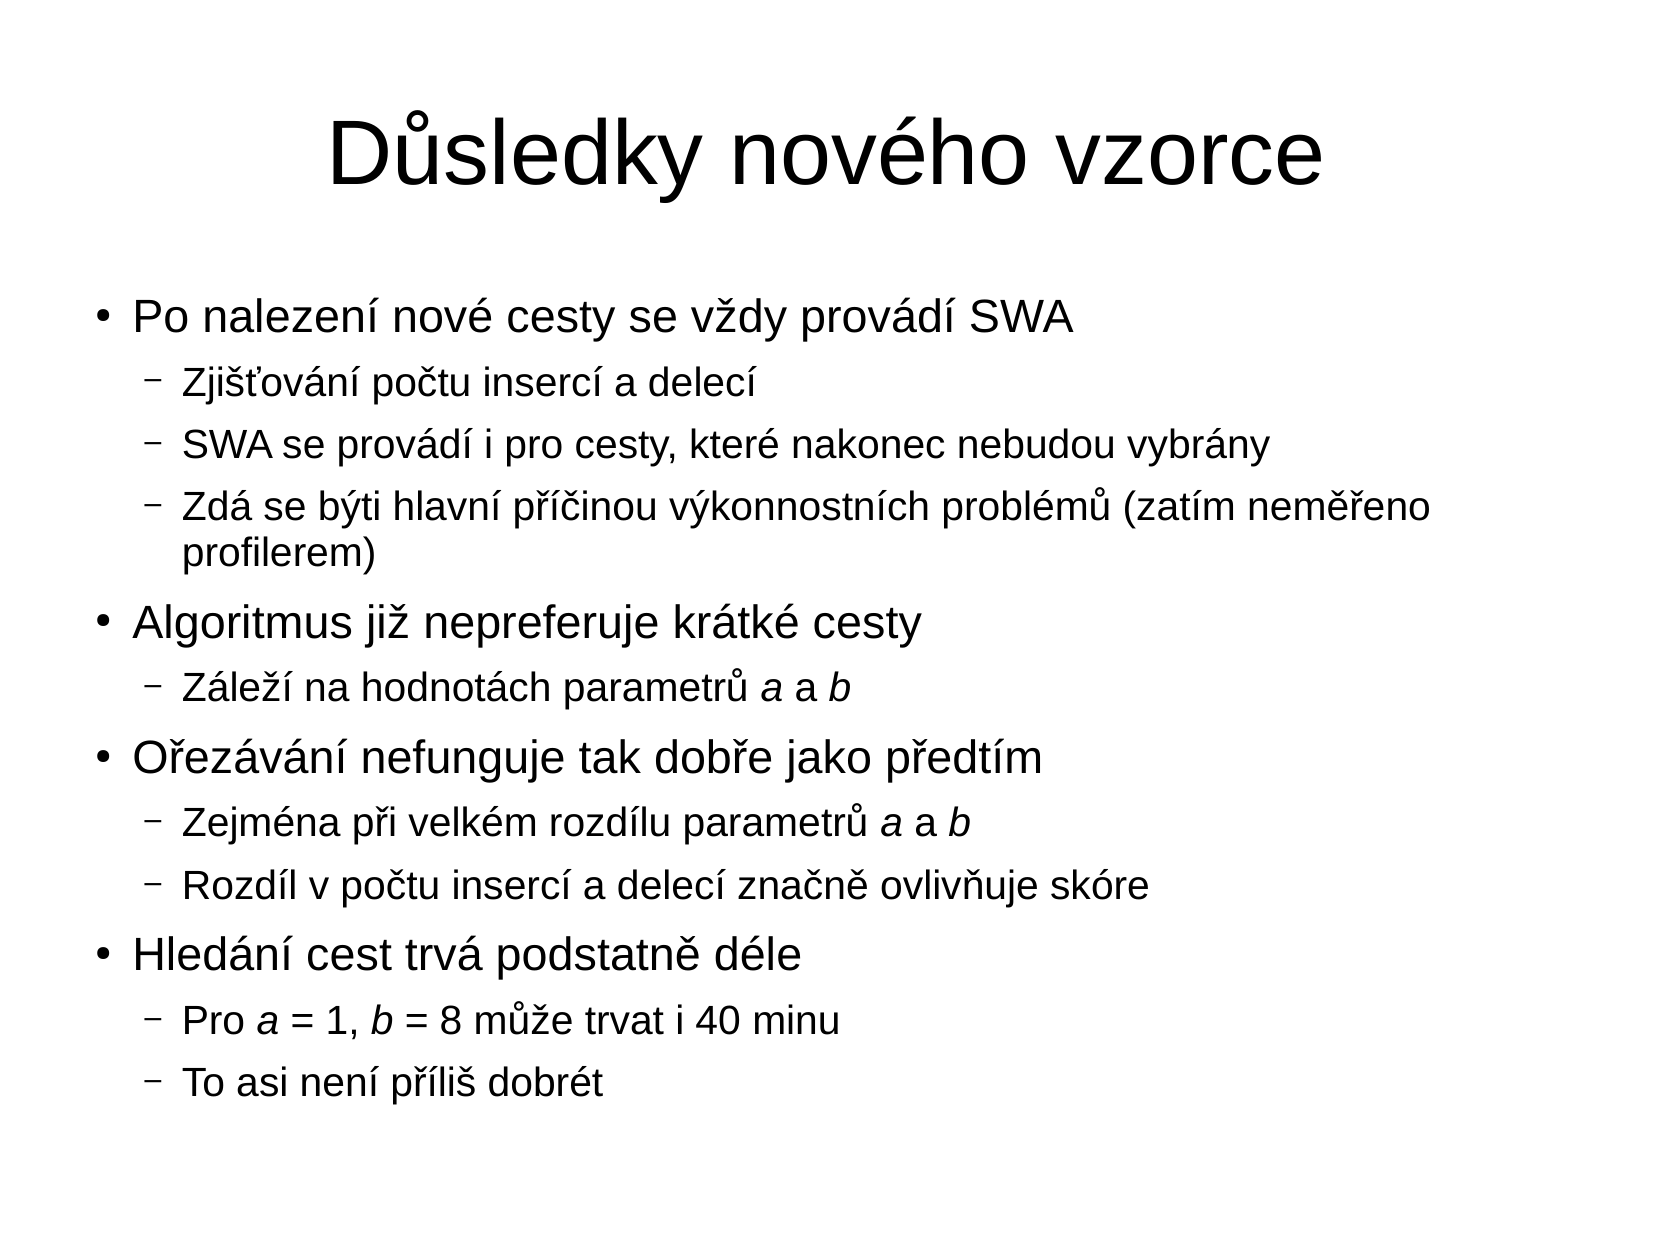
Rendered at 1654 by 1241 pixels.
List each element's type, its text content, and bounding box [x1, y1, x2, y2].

list Po nalezení nové cesty se vždy provádí SWA Zjišťování počtu insercí a delecí SWA se provádí i pro cesty, které nakonec nebudou vybrány Zdá se býti hlavní příčinou výkonnostních problémů (zatím neměřeno profilerem) Algoritmus již nepreferuje krátké cesty Záleží na hodnotách parametrů a a b Ořezávání nefunguje tak dobře jako předtím Zejména při velkém rozdílu parametrů a a b Rozdíl v počtu insercí a delecí značně ovlivňuje skóre Hledání cest trvá podstatně déle Pro a = 1, b = 8 může trvat i 40 minu To asi není příliš dobrét [82, 290, 1571, 1111]
title Důsledky nového vzorce [82, 49, 1571, 257]
